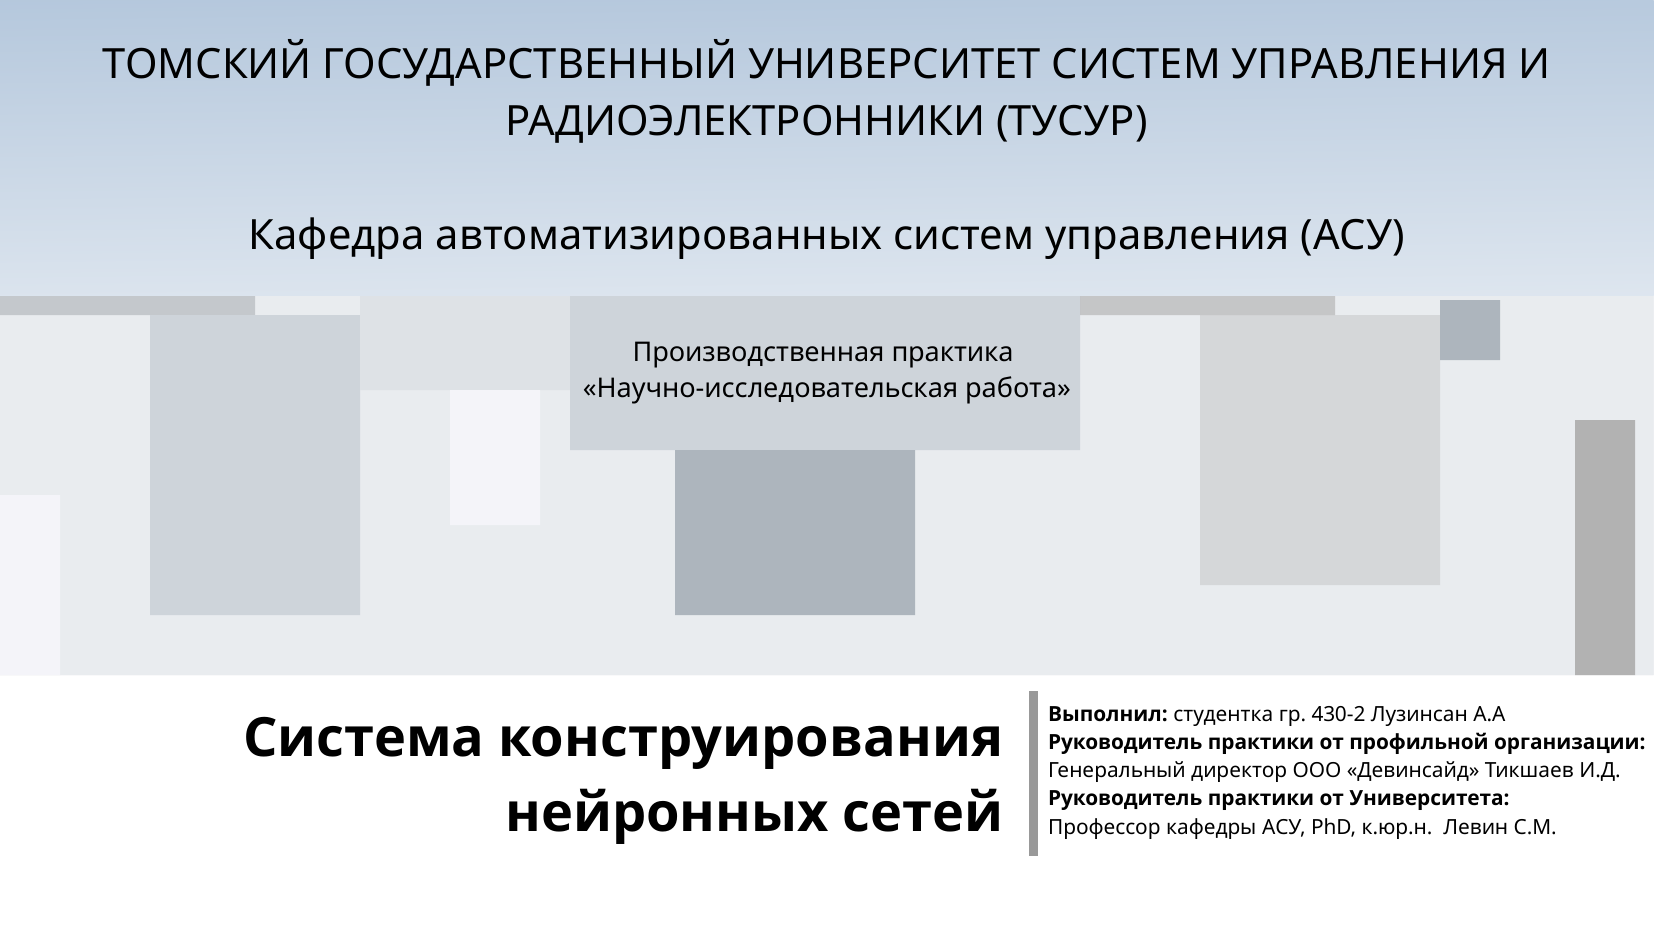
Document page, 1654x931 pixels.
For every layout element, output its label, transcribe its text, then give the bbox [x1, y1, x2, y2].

subtitle ТОМСКИЙ ГОСУДАРСТВЕННЫЙ УНИВЕРСИТЕТ СИСТЕМ УПРАВЛЕНИЯ И РАДИОЭЛЕКТРОННИКИ (ТУСУР) Кафедра автоматизированных систем управления (АСУ) [0, 0, 1654, 296]
text_box Производственная практика «Научно-исследовательская работа» [0, 296, 1654, 443]
title Система конструирования нейронных сетей [223, 698, 1004, 847]
text_box Выполнил: студентка гр. 430-2 Лузинсан А.А Руководитель практики от профильной организации: Генеральный директор ООО «Девинсайд» Тикшаев И.Д. Руководитель практики от Университета: Профессор кафедры АСУ, PhD, к.юр.н. Левин С.М. [1033, 691, 1654, 848]
